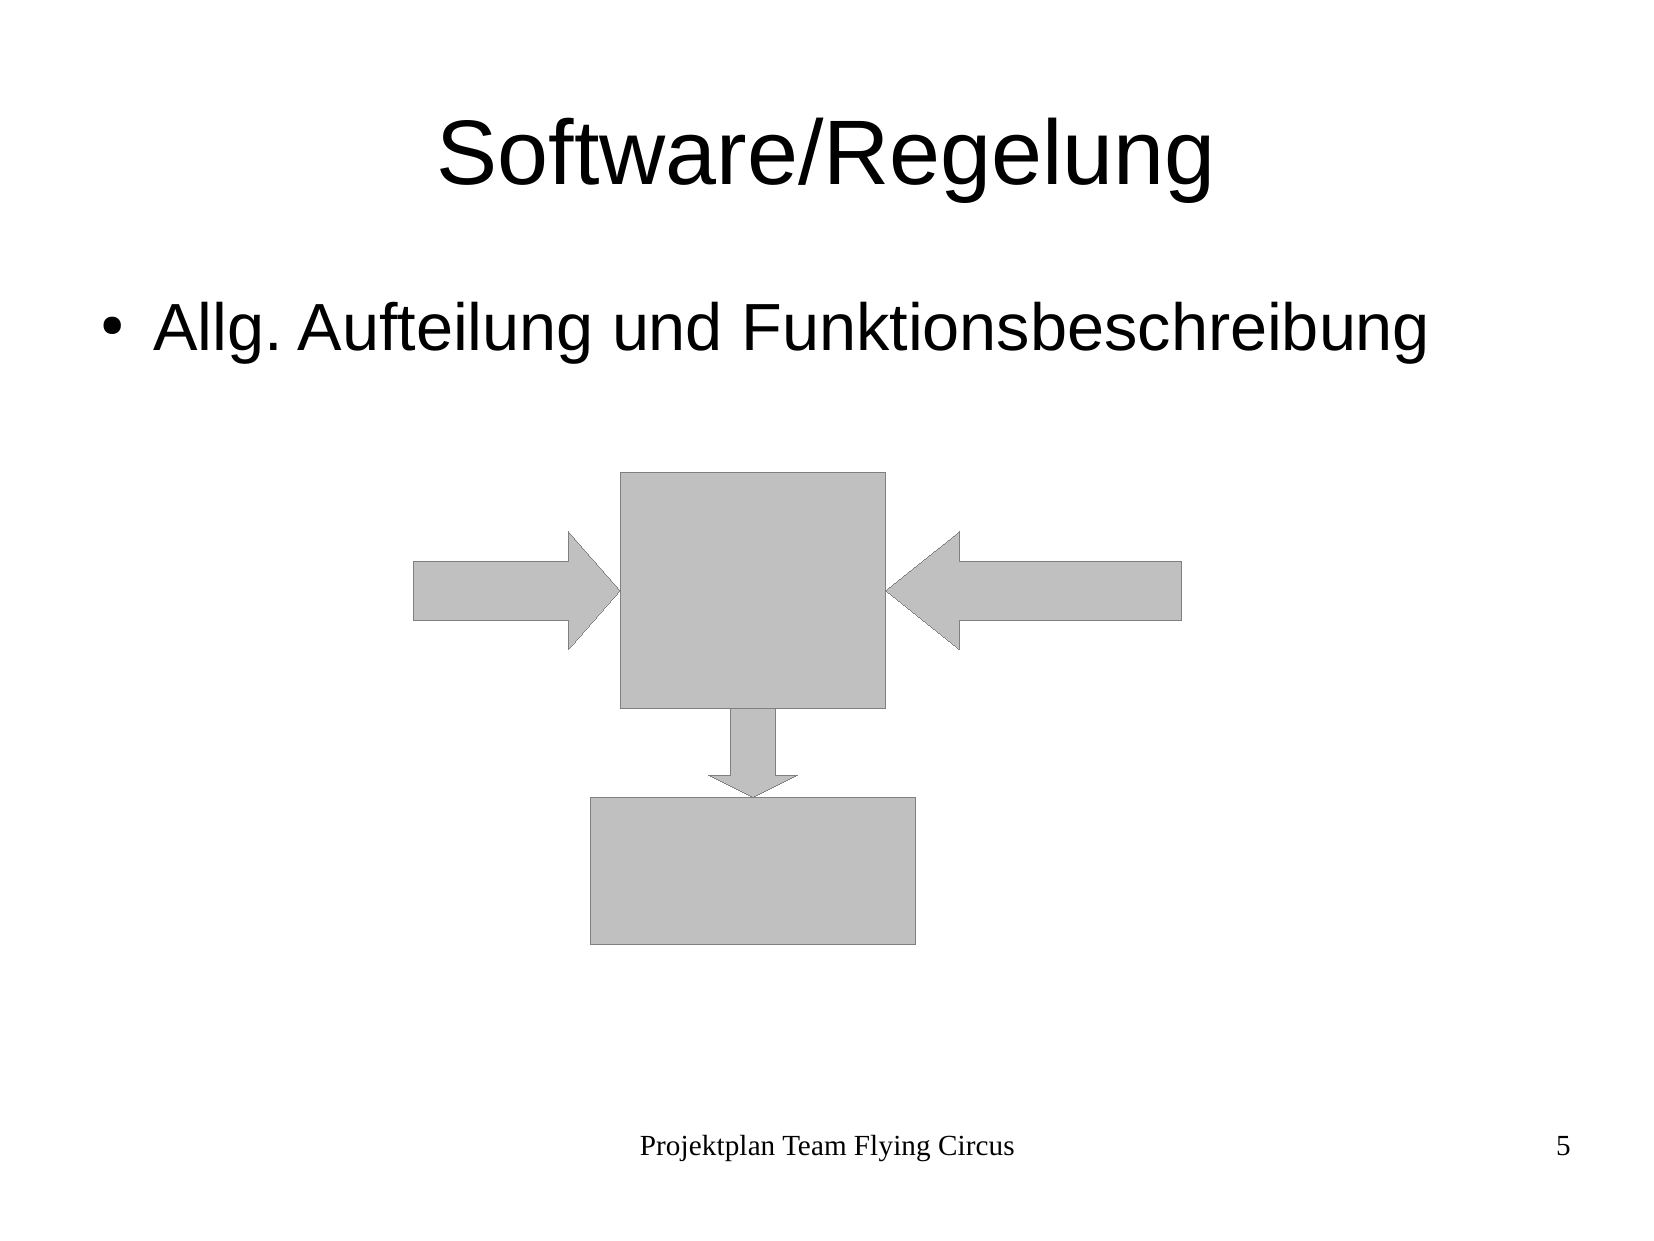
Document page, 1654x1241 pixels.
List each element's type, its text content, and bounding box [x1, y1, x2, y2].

text_box [413, 472, 1182, 945]
title Software/Regelung [82, 49, 1571, 257]
list Allg. Aufteilung und Funktionsbeschreibung [82, 290, 1571, 1109]
